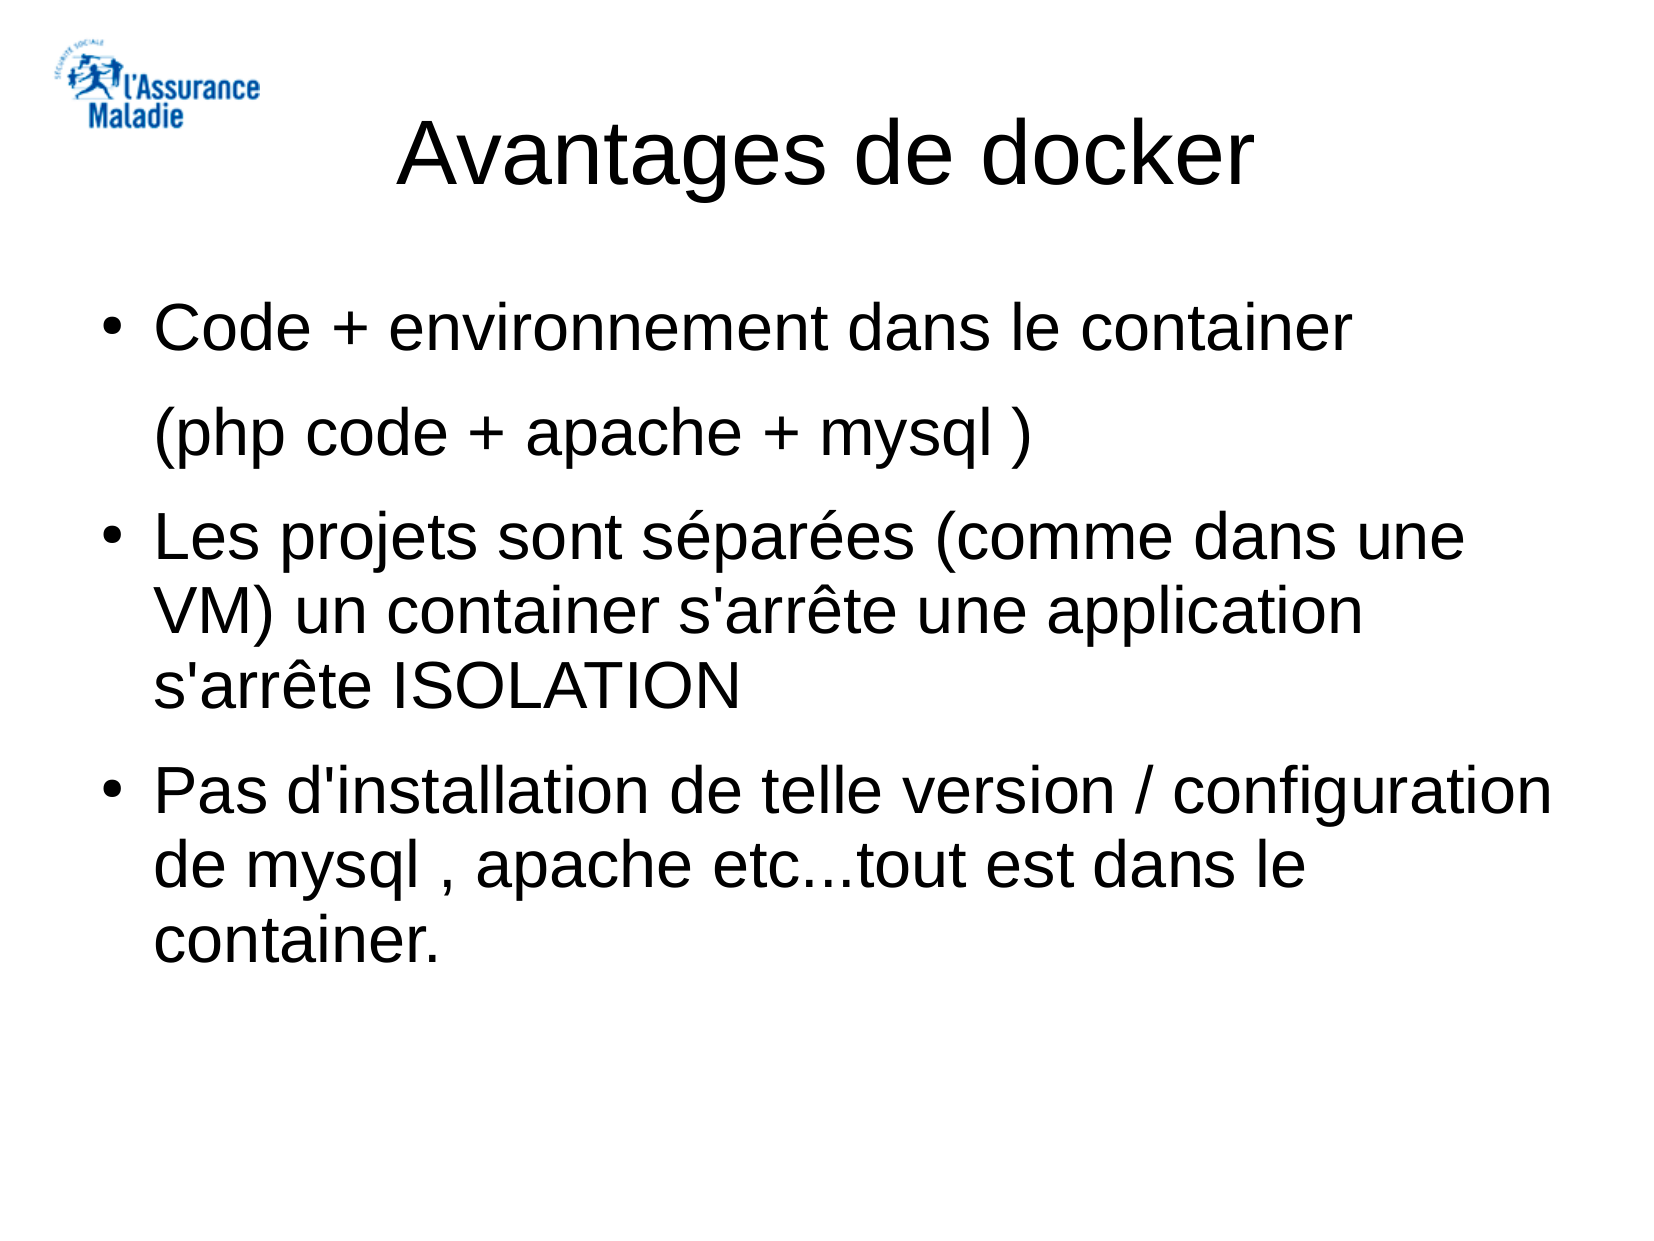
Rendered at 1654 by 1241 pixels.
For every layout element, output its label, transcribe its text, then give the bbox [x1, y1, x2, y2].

title Avantages de docker [82, 49, 1571, 257]
list Code + environnement dans le container (php code + apache + mysql ) Les projets sont séparées (comme dans une VM) un container s'arrête une application s'arrête ISOLATION Pas d'installation de telle version / configuration de mysql , apache etc...tout est dans le container. [82, 290, 1571, 1010]
picture [33, 35, 260, 130]
